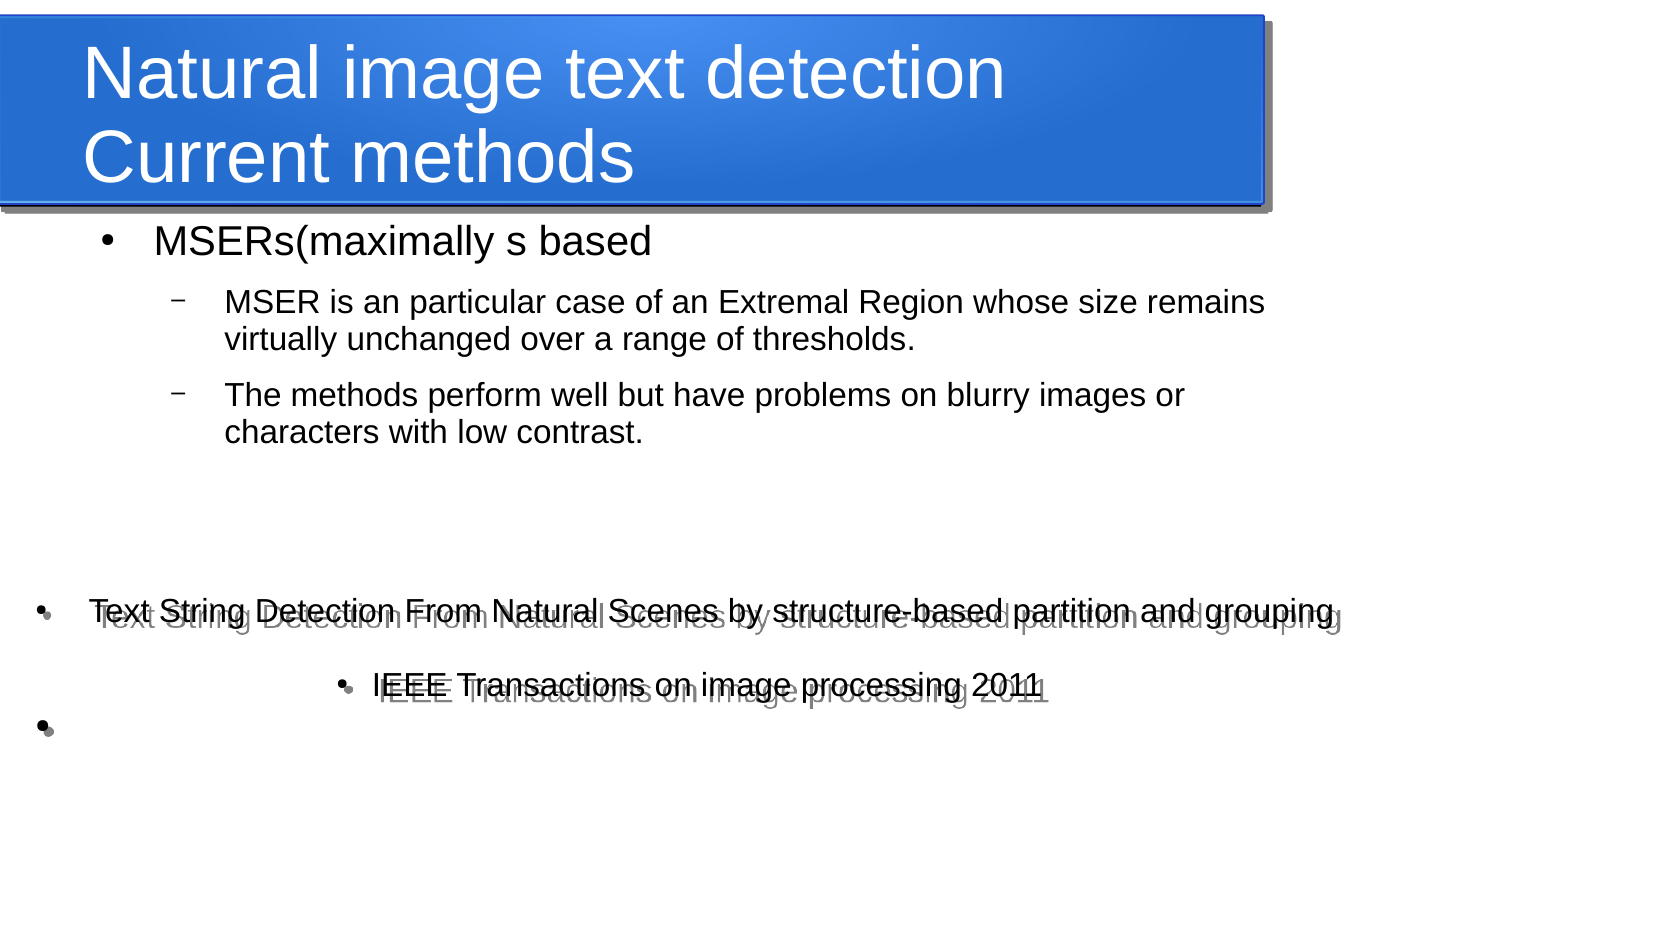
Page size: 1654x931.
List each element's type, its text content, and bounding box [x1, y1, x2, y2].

title Natural image text detection Current methods [82, 31, 1250, 198]
text_box Text String Detection From Natural Scenes by structure-based partition and grouping IEEE Transactions on image processing 2011 [2, 585, 1654, 798]
list MSERs(maximally s based MSER is an particular case of an Extremal Region whose size remains virtually unchanged over a range of thresholds. The methods perform well but have problems on blurry images or characters with low contrast. [82, 217, 1276, 585]
